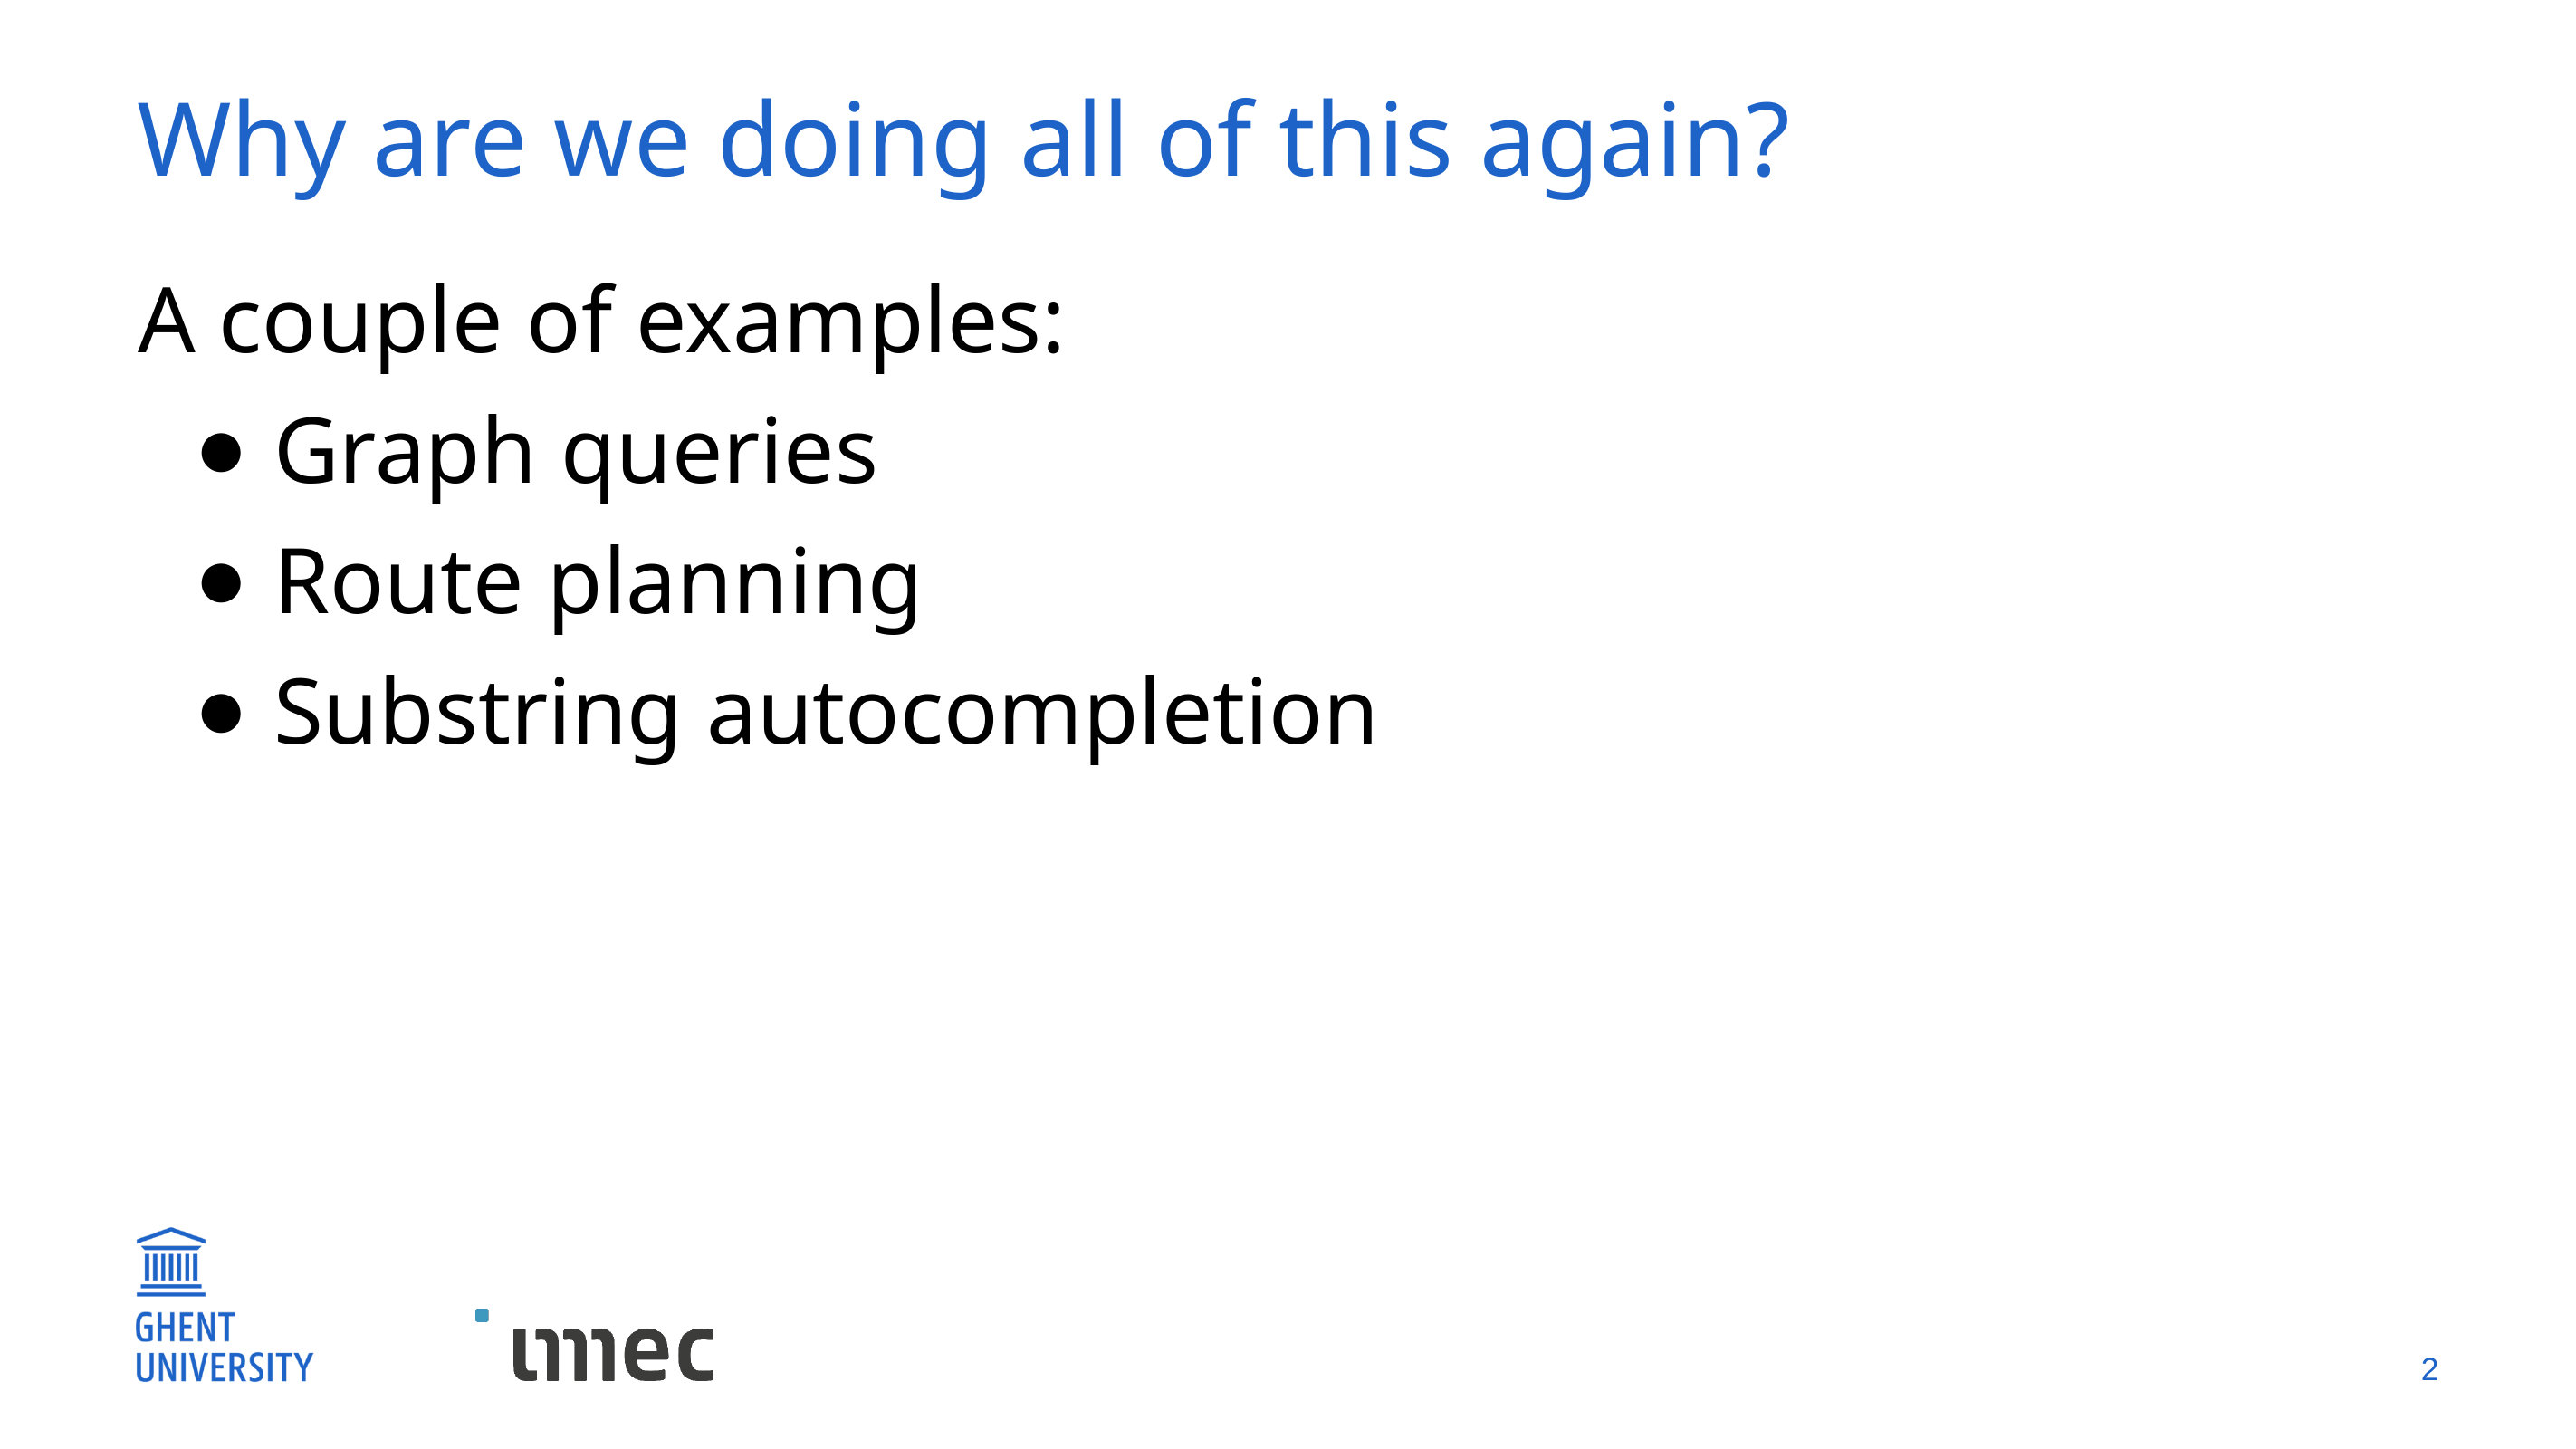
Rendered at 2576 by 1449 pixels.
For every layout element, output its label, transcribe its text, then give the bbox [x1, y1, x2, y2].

title Why are we doing all of this again? [123, 76, 2456, 206]
picture [68, 1175, 411, 1449]
list A couple of examples: Graph queries Route planning Substring autocompletion [124, 234, 2456, 1229]
slide_number <number> [2315, 1329, 2453, 1407]
picture [475, 1309, 713, 1381]
